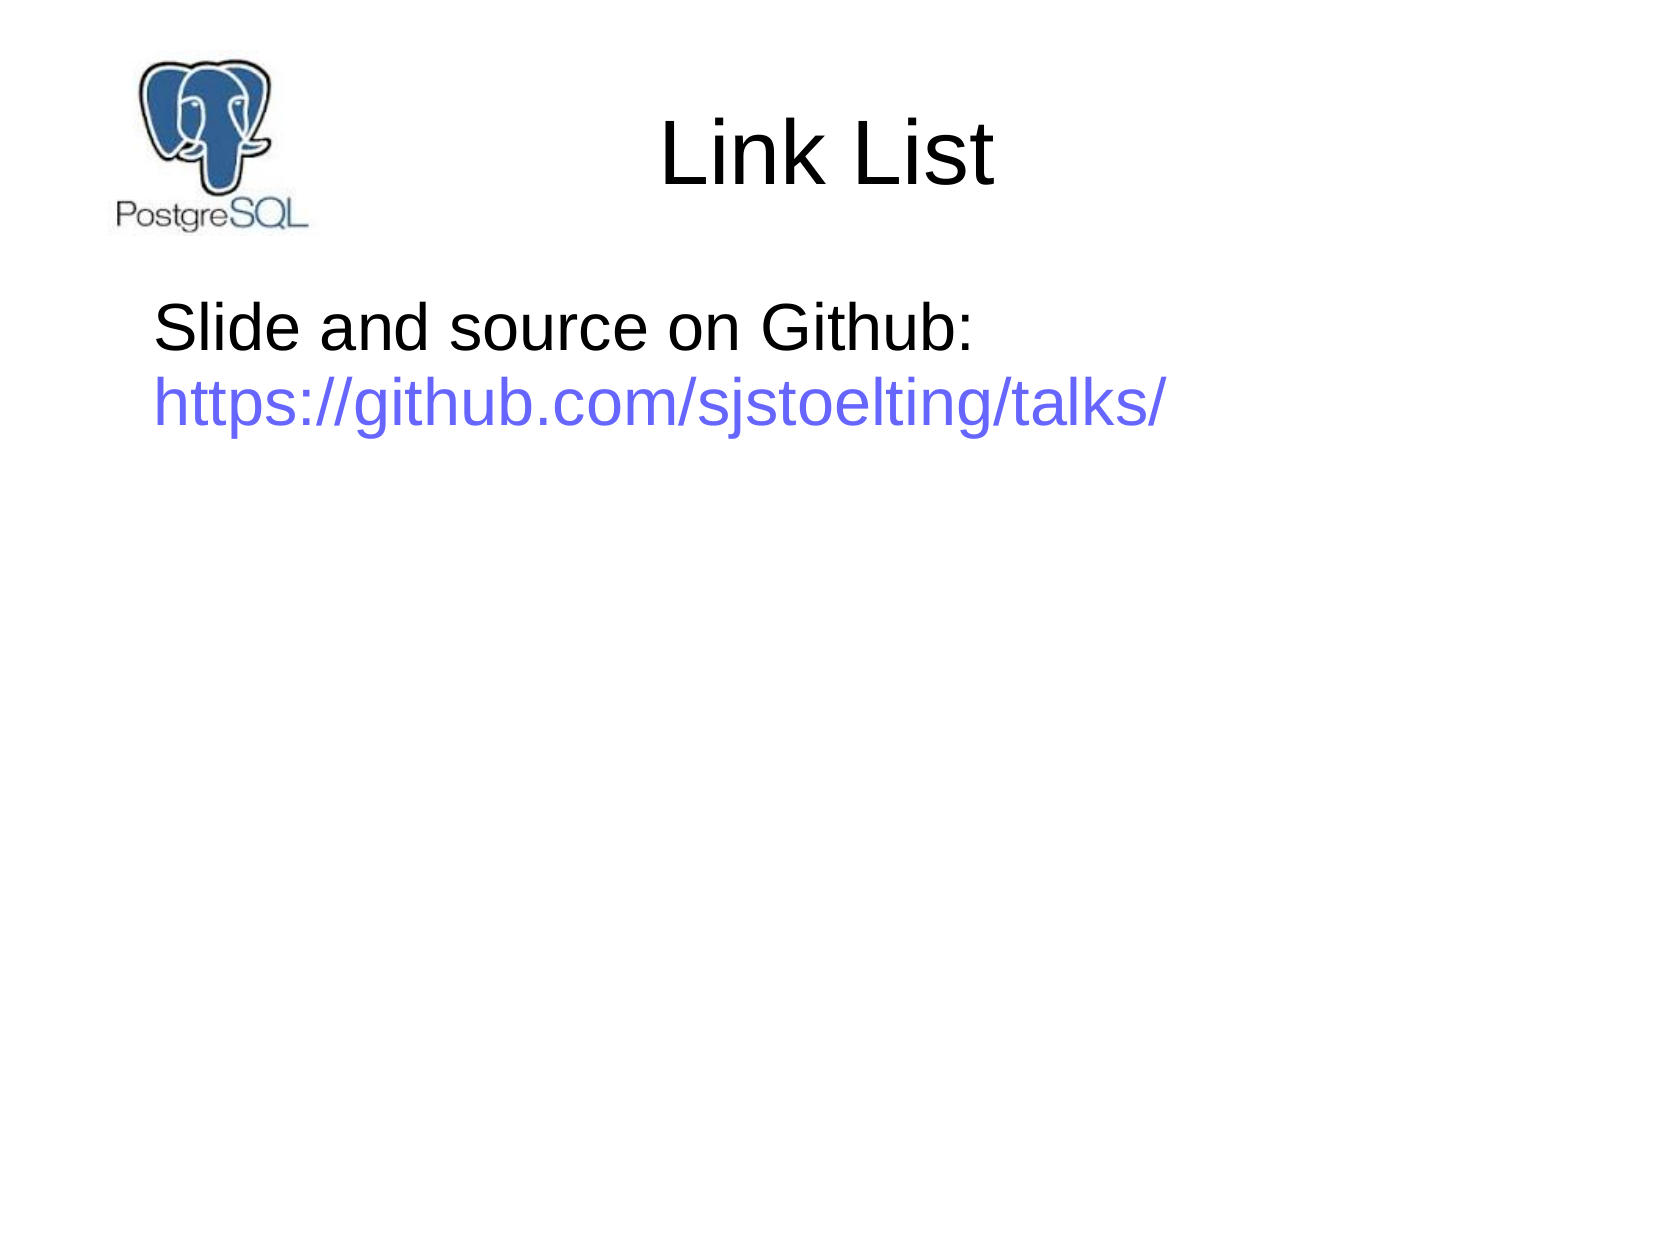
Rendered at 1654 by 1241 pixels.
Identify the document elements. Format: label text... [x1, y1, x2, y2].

title Link List [82, 49, 1571, 257]
picture [58, 50, 356, 237]
list Slide and source on Github: https://github.com/sjstoelting/talks/ [82, 290, 1538, 1010]
